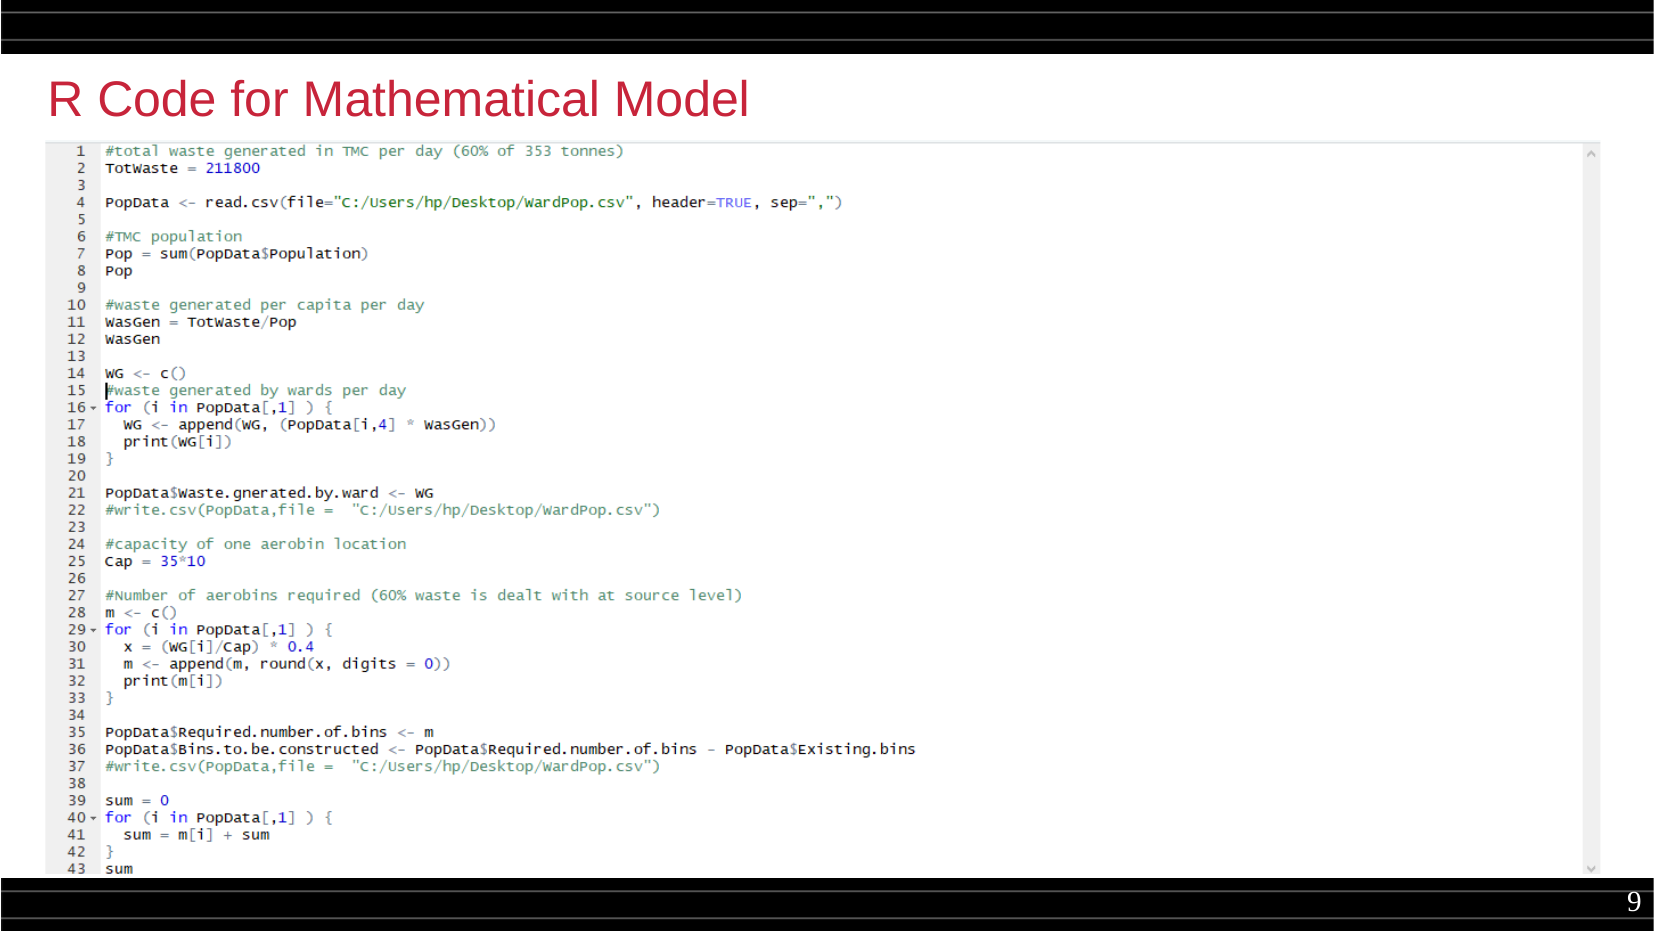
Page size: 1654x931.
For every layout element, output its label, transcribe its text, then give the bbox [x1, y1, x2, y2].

picture [1, 0, 1654, 54]
picture [1, 878, 1654, 931]
picture [45, 140, 1601, 874]
title R Code for Mathematical Model [47, 51, 768, 148]
